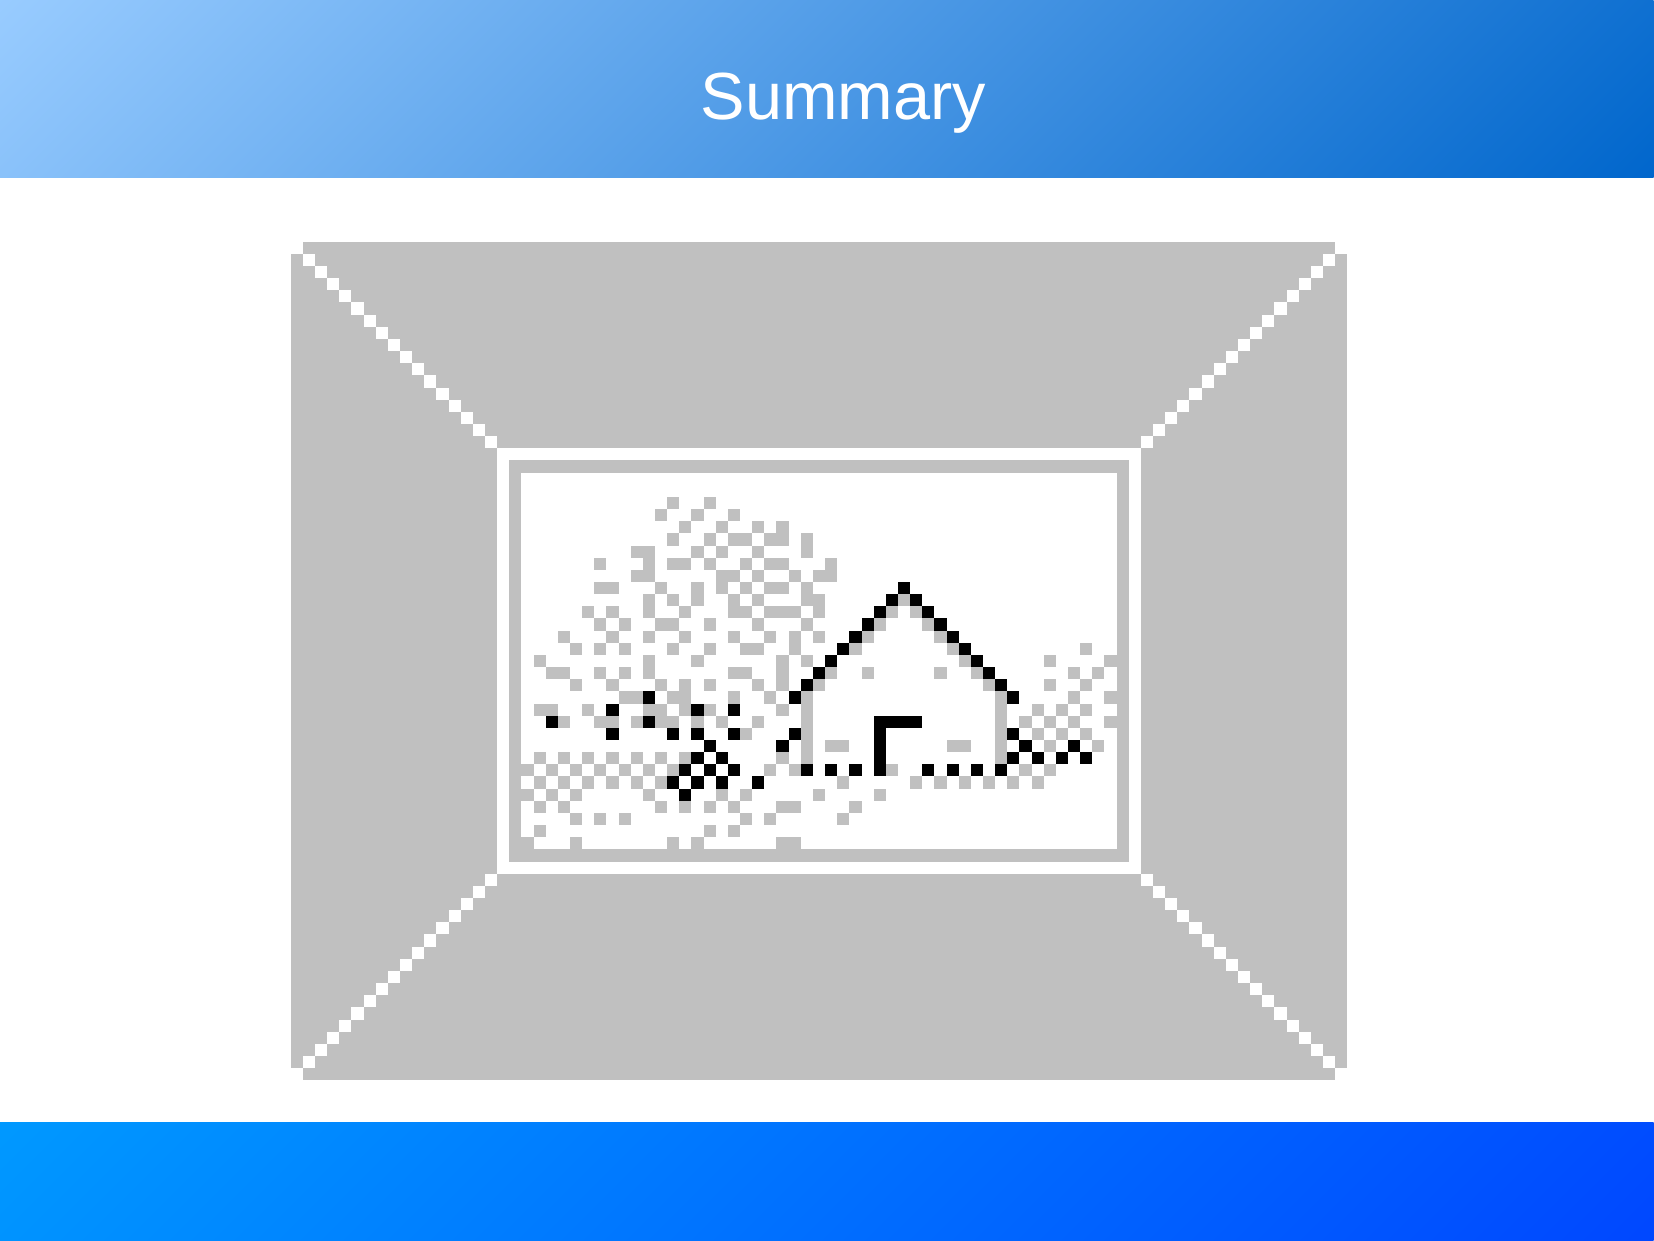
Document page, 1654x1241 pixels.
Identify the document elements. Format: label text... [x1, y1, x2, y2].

picture [279, 230, 1580, 1093]
title Summary [162, 59, 1489, 148]
